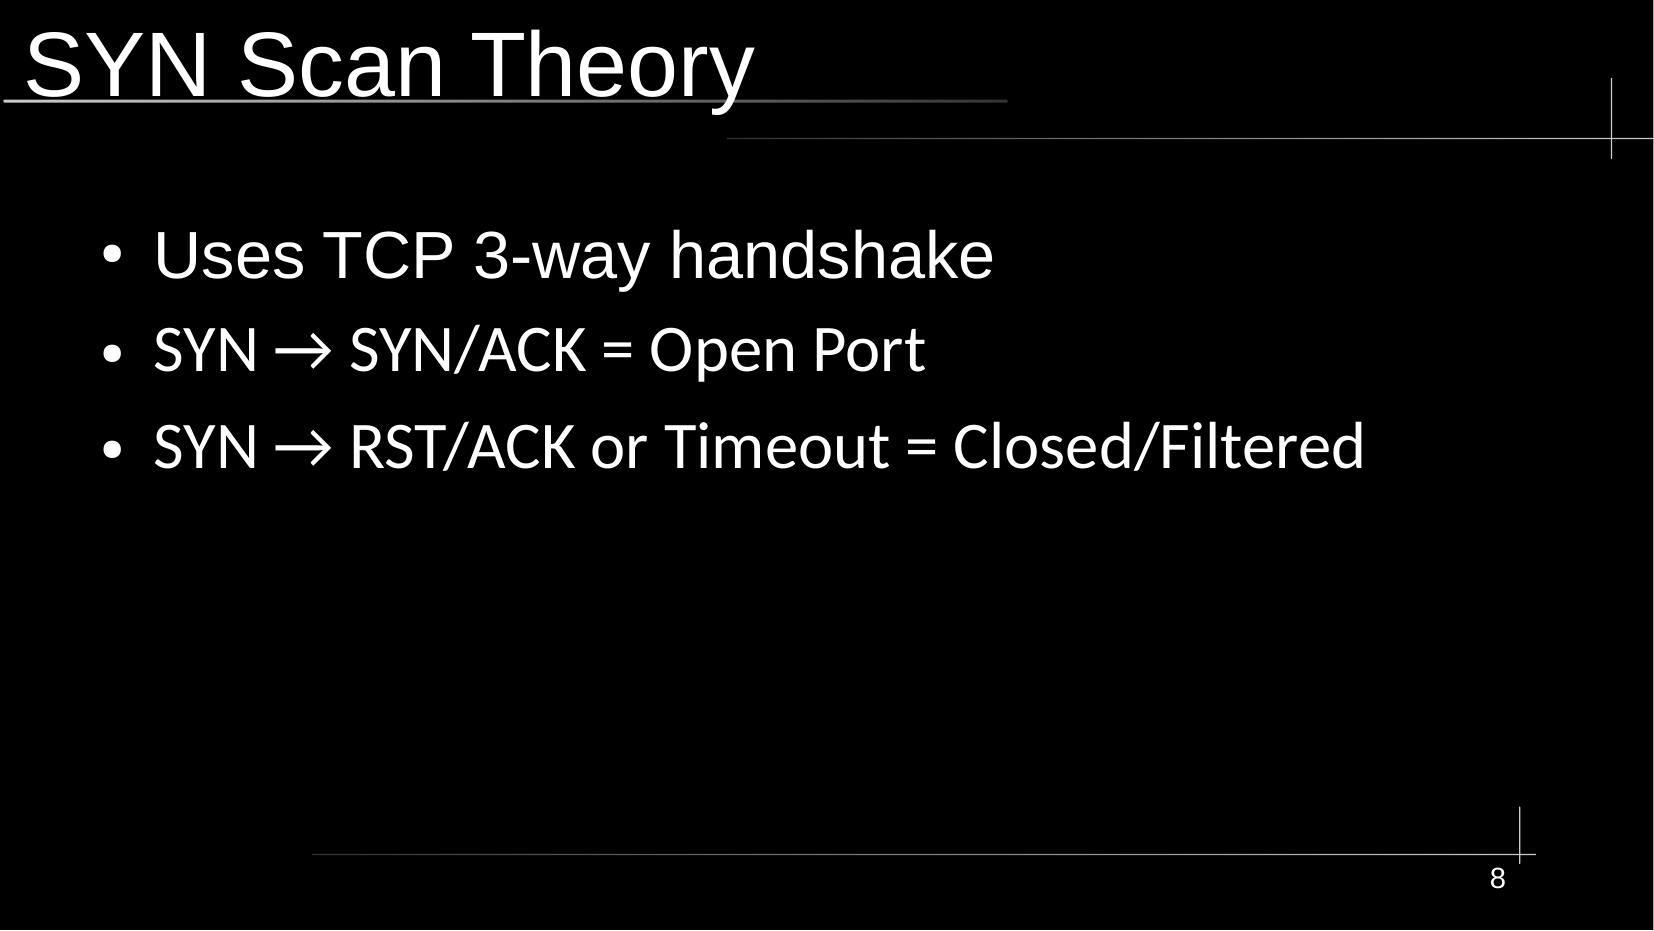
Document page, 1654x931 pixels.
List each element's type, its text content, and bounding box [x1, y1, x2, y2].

title SYN Scan Theory [23, 11, 1589, 119]
list Uses TCP 3-way handshake SYN → SYN/ACK = Open Port SYN → RST/ACK or Timeout = Closed/Filtered [82, 217, 1571, 758]
